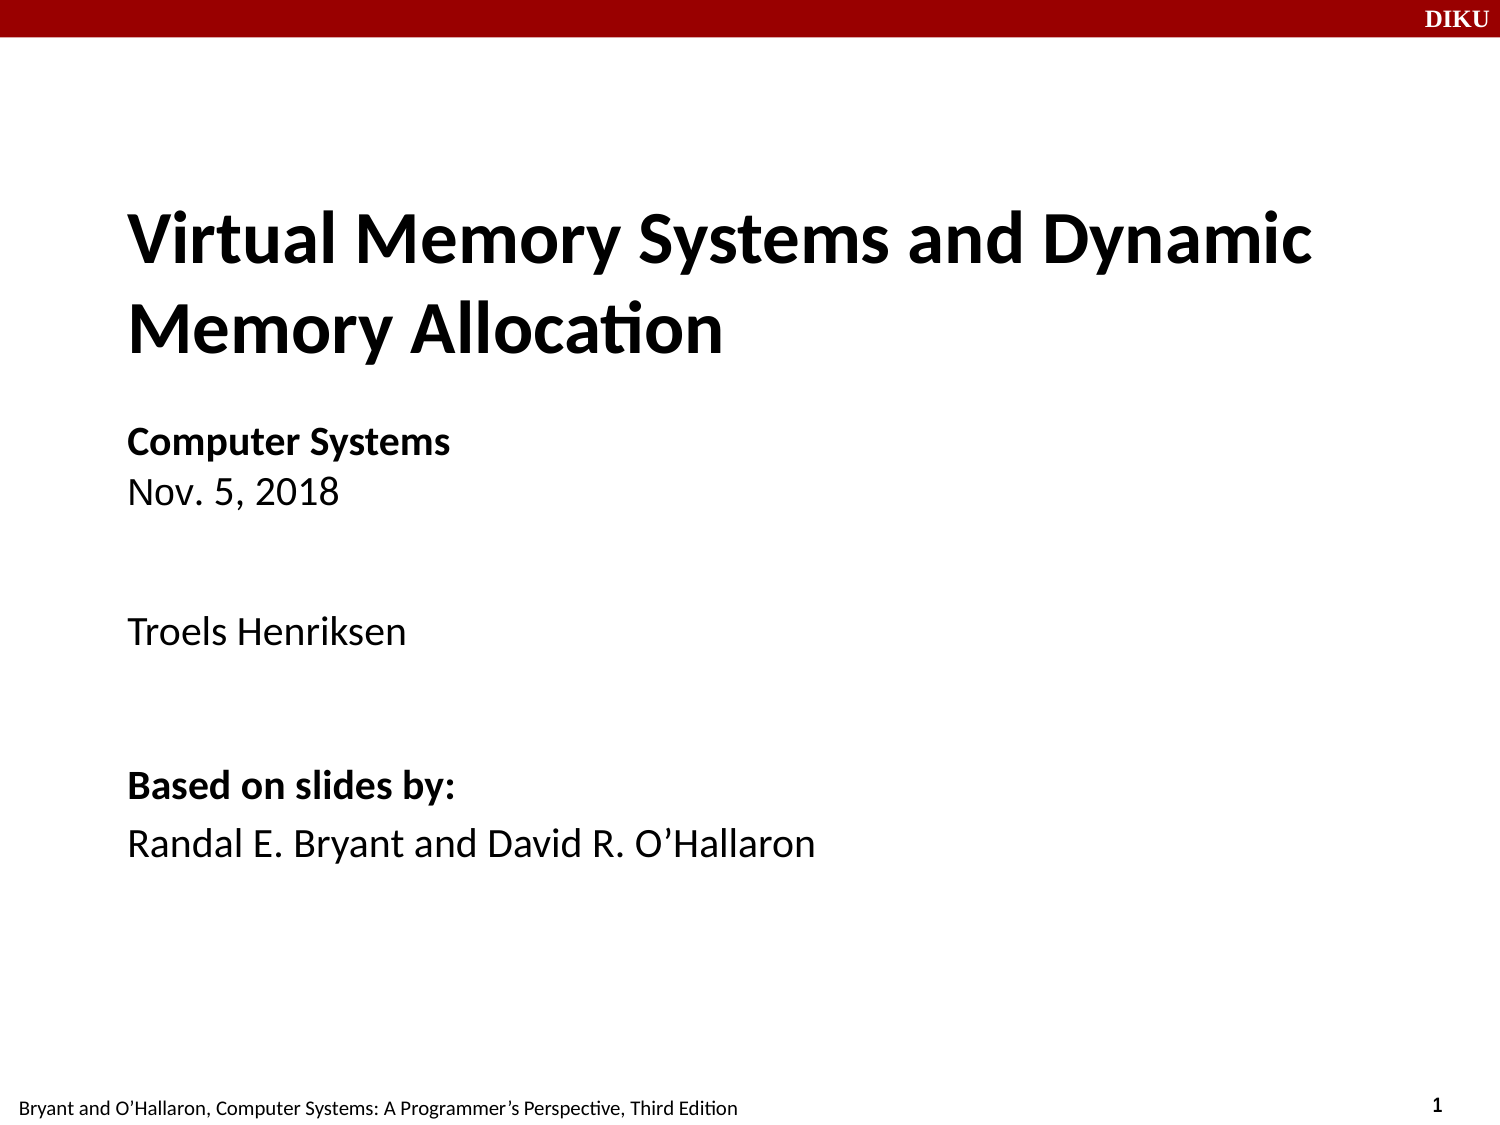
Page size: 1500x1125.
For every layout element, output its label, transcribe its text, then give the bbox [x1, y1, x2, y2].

text_box Based on slides by: Randal E. Bryant and David R. O’Hallaron [112, 750, 1372, 925]
text_box Virtual Memory Systems and Dynamic Memory Allocation Computer Systems Nov. 5, 2018 Troels Henriksen [112, 280, 1388, 563]
